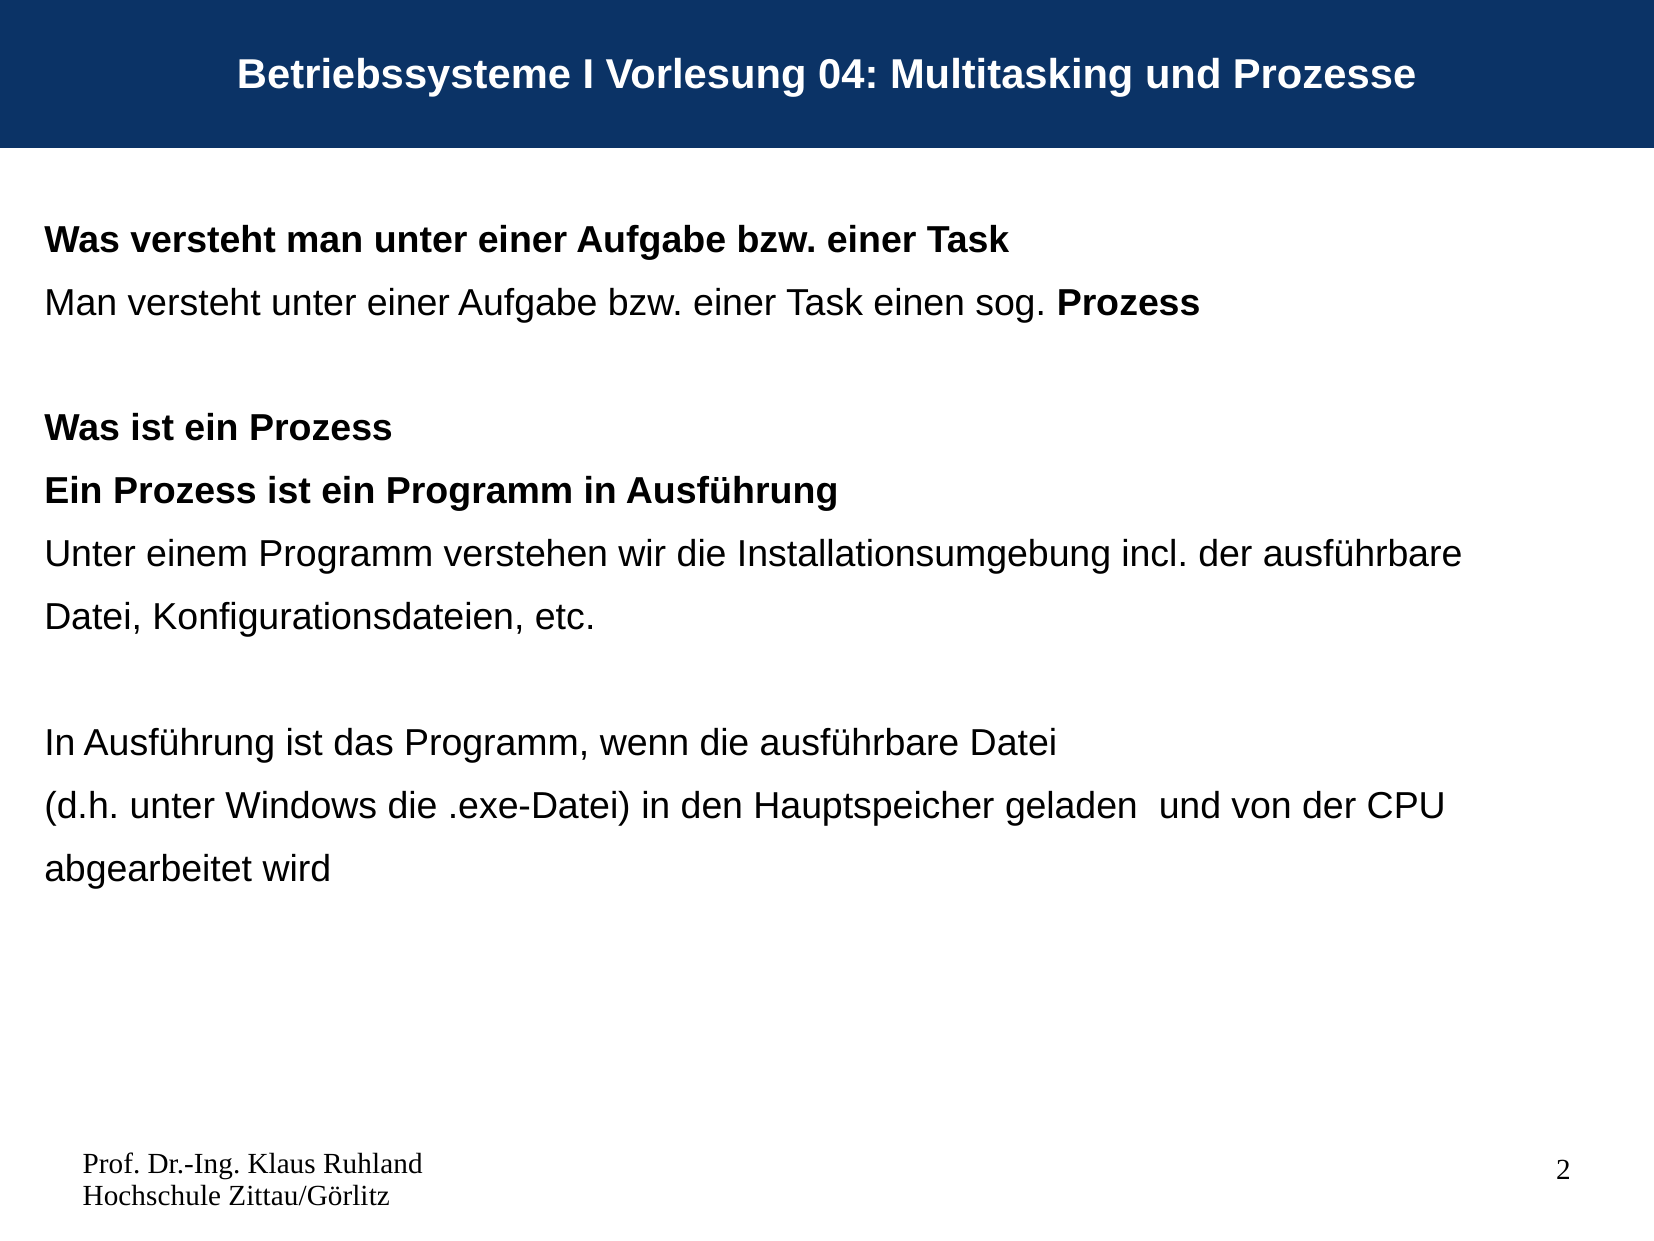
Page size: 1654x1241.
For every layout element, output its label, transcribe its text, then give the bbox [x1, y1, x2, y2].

text_box Was versteht man unter einer Aufgabe bzw. einer Task Man versteht unter einer Aufgabe bzw. einer Task einen sog. Prozess Was ist ein Prozess Ein Prozess ist ein Programm in Ausführung Unter einem Programm verstehen wir die Installationsumgebung incl. der ausführbare Datei, Konfigurationsdateien, etc. In Ausführung ist das Programm, wenn die ausführbare Datei (d.h. unter Windows die .exe-Datei) in den Hauptspeicher geladen und von der CPU abgearbeitet wird [29, 147, 1565, 1121]
